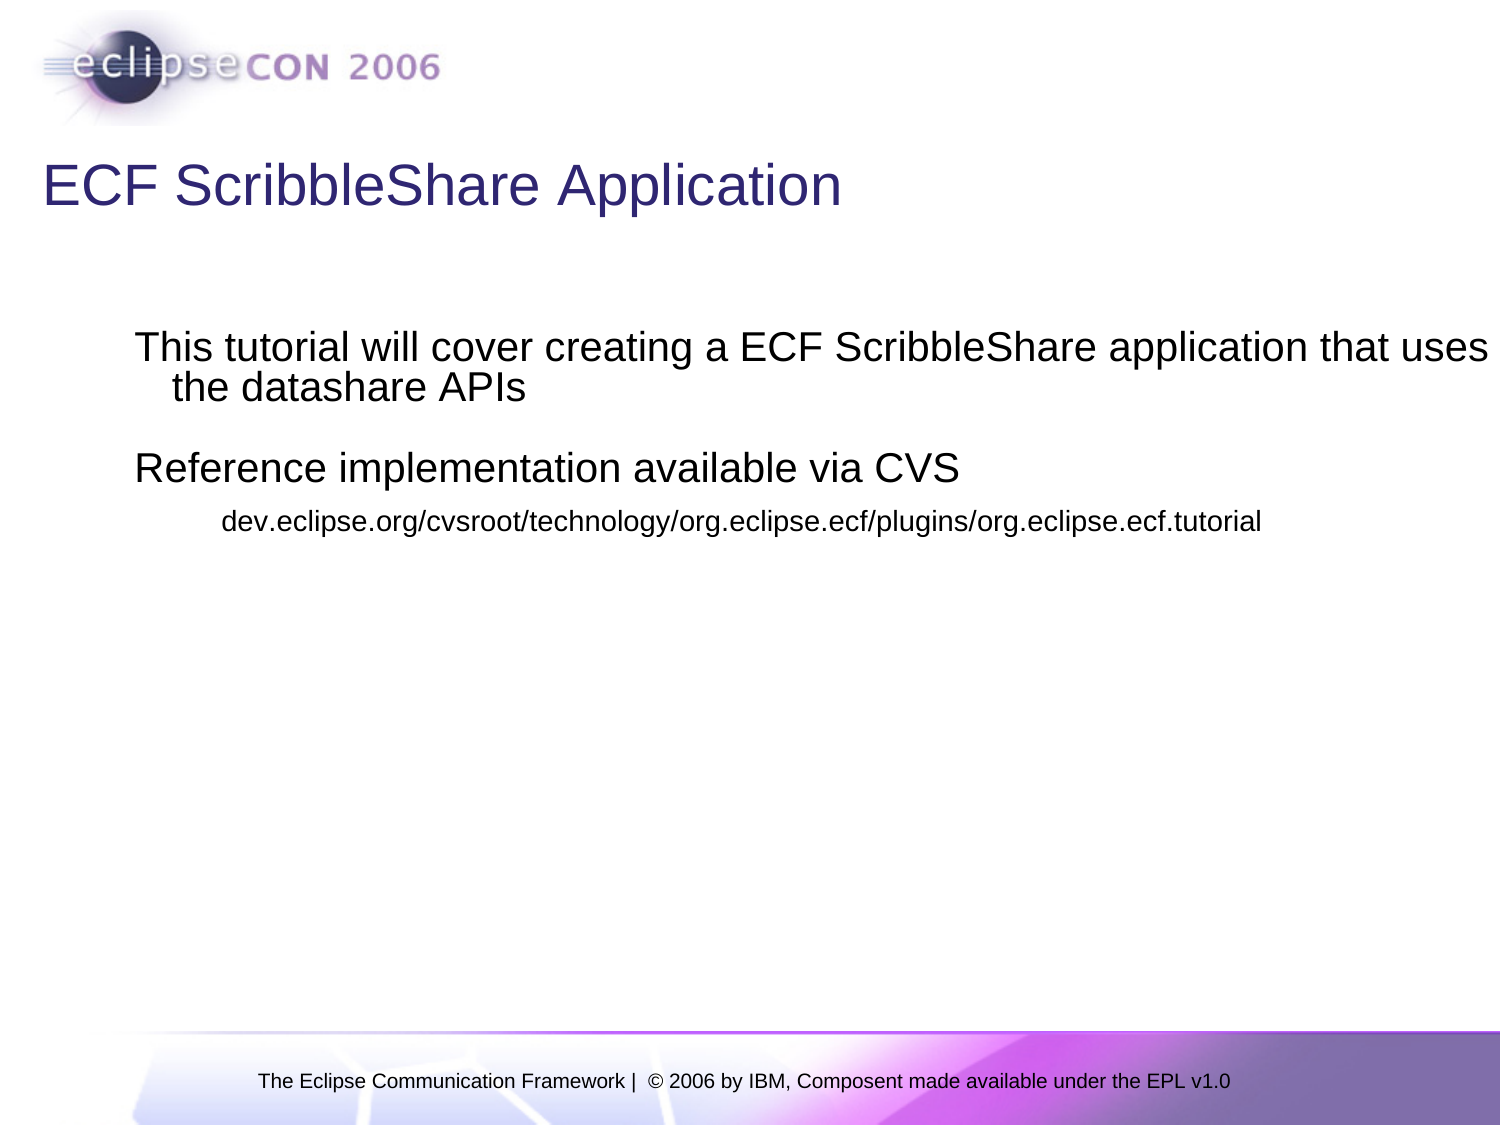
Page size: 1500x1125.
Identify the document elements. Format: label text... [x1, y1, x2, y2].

title ECF ScribbleShare Application [27, 157, 1500, 248]
picture [0, 1031, 1500, 1125]
picture [31, 10, 1040, 126]
list This tutorial will cover creating a ECF ScribbleShare application that uses the datashare APIs Reference implementation available via CVS dev.eclipse.org/cvsroot/technology/org.eclipse.ecf/plugins/org.eclipse.ecf.tutorial [119, 321, 1500, 1027]
